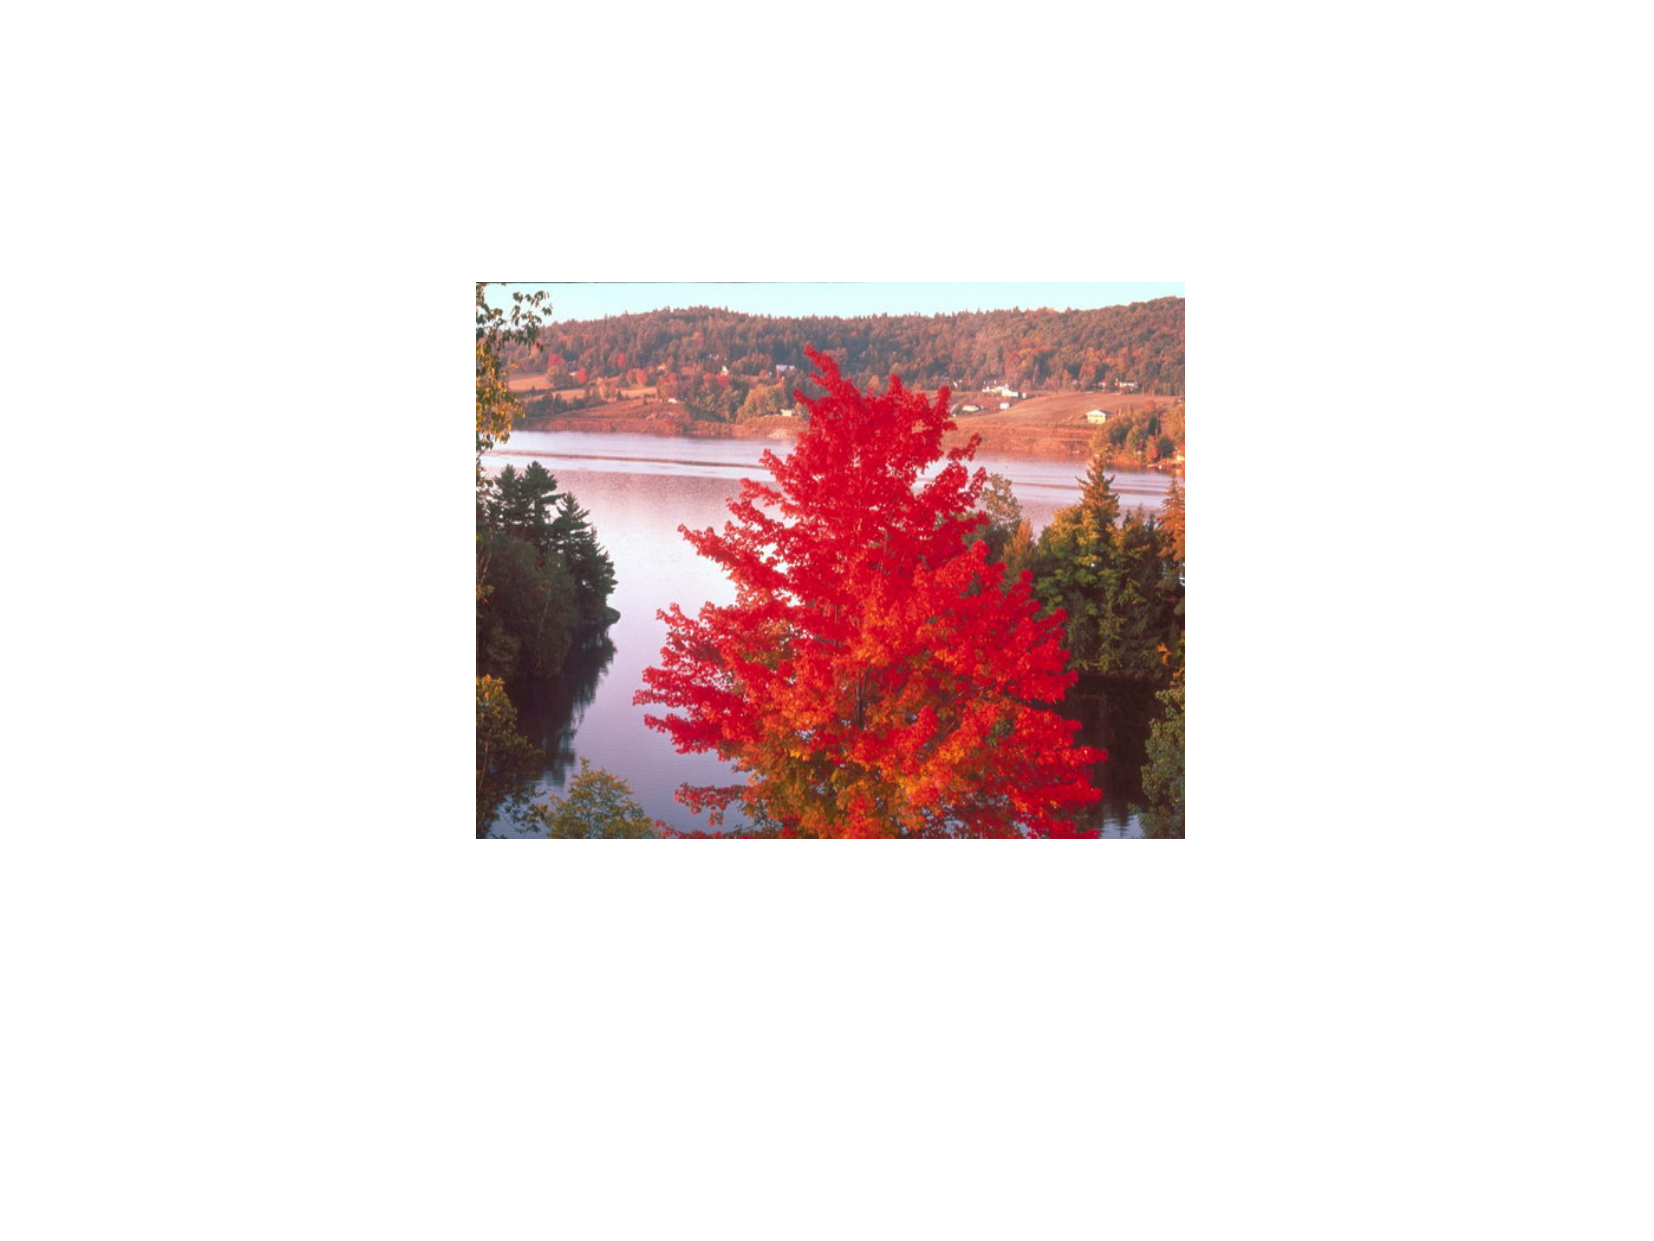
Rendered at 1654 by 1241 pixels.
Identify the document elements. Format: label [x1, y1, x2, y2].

picture [476, 282, 1185, 839]
